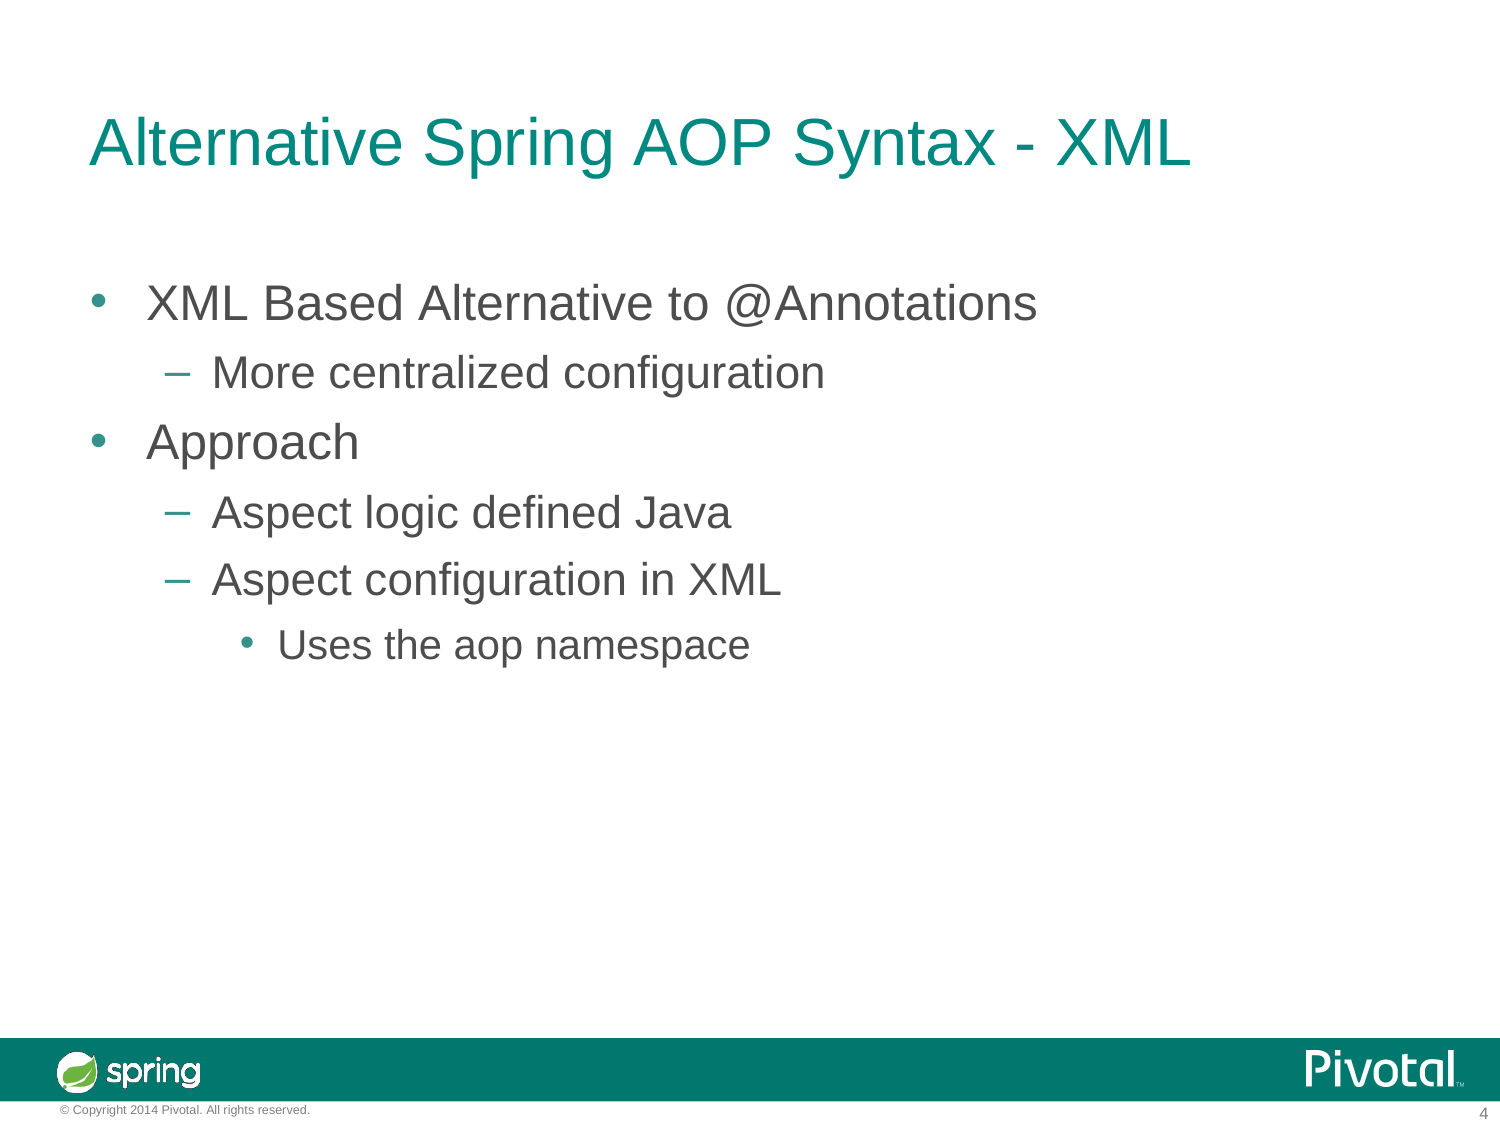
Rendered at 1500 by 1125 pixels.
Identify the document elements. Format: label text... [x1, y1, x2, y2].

list XML Based Alternative to @Annotations More centralized configuration Approach Aspect logic defined Java Aspect configuration in XML Uses the aop namespace [75, 262, 1426, 676]
picture [1306, 1050, 1464, 1087]
title Alternative Spring AOP Syntax - XML [75, 45, 1426, 233]
picture [32, 1041, 210, 1103]
